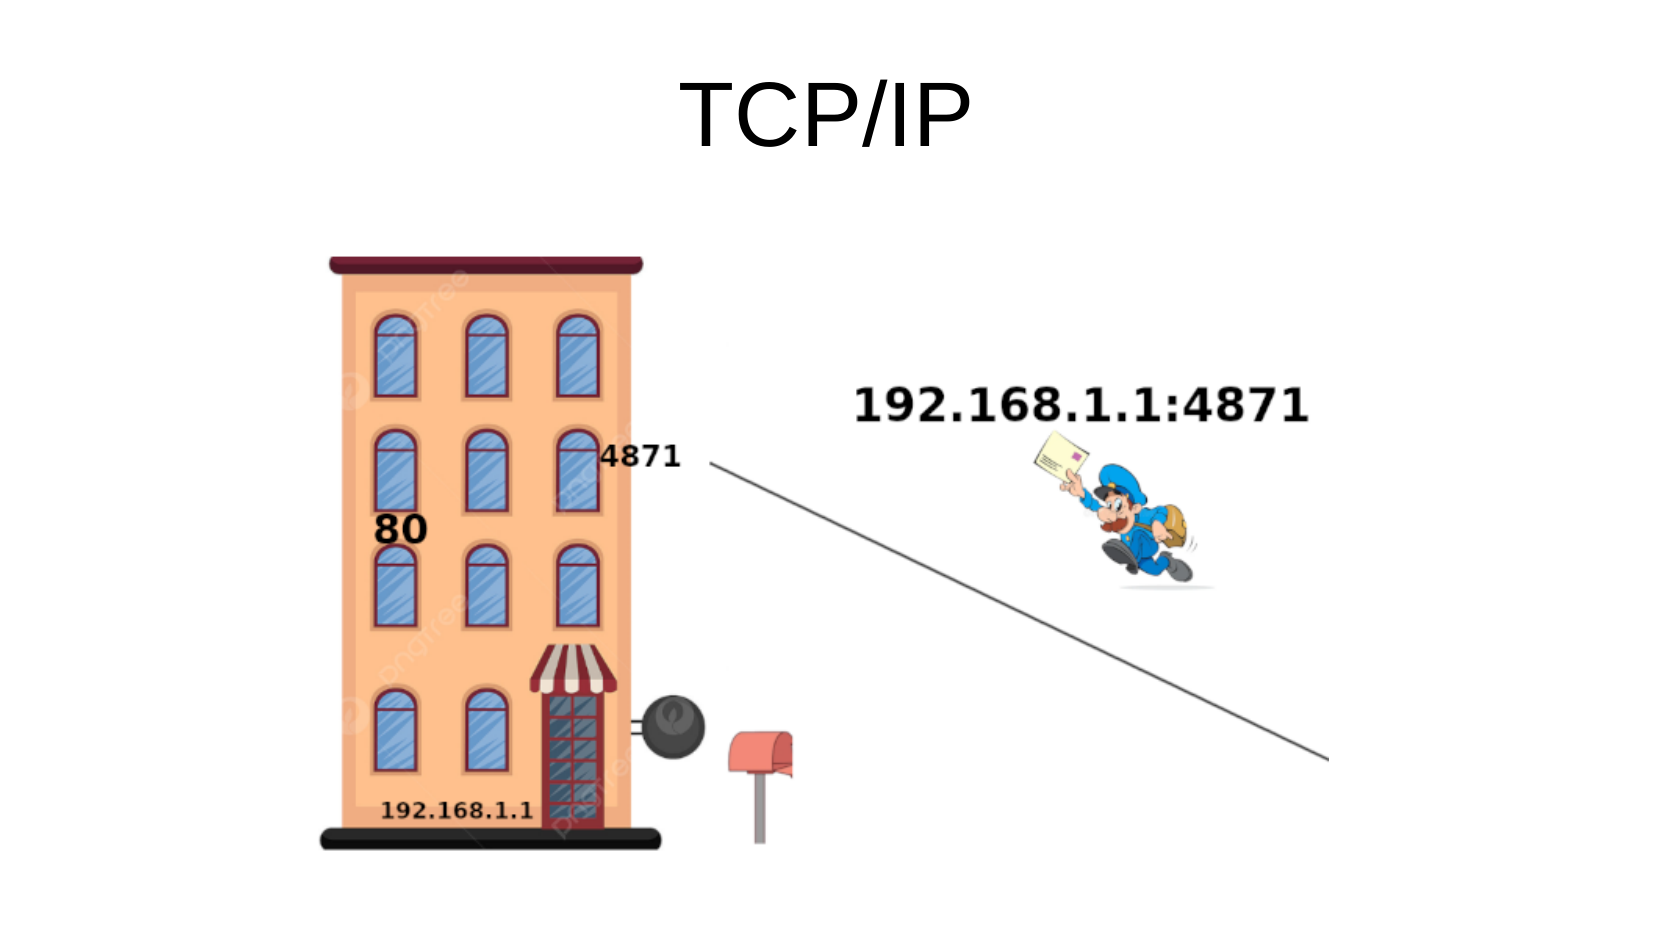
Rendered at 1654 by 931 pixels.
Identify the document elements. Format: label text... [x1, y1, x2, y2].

title TCP/IP [82, 37, 1571, 193]
picture [317, 235, 1329, 857]
